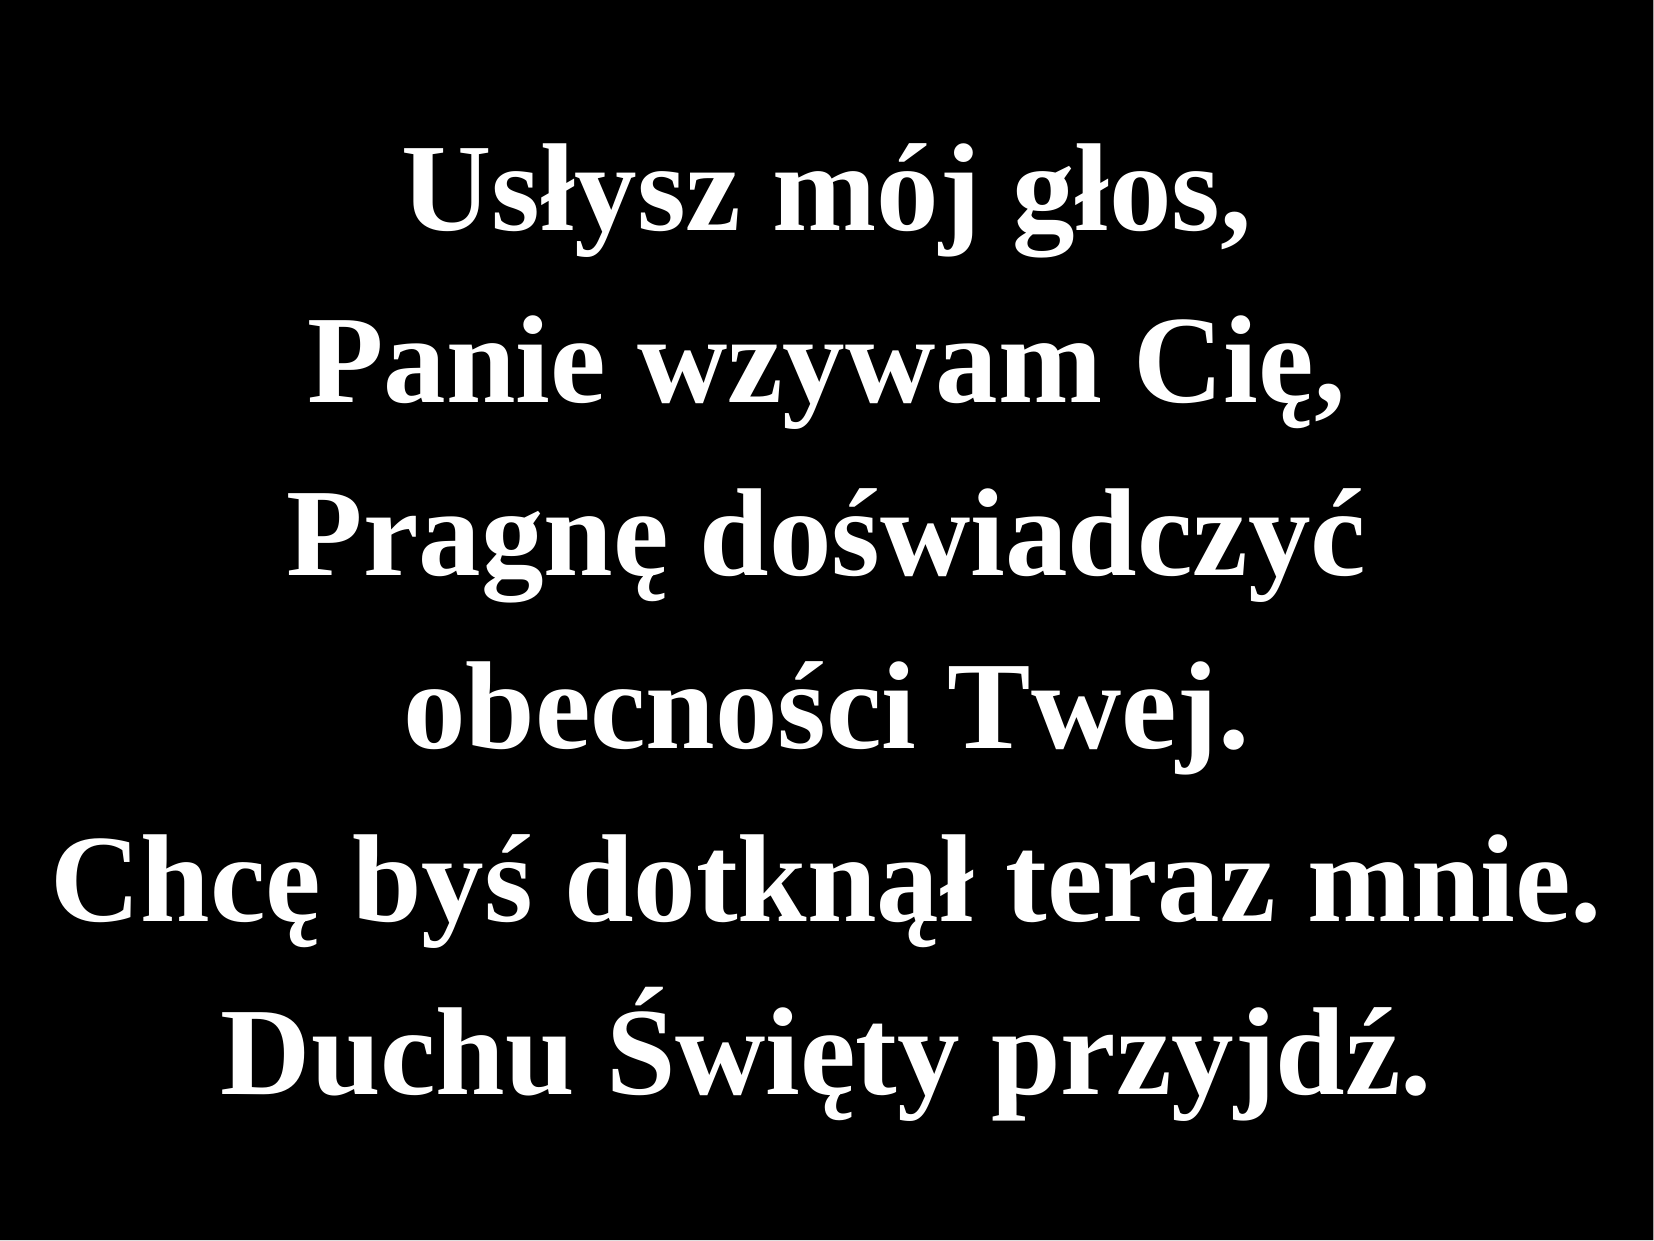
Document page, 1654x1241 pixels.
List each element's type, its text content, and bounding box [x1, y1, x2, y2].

title Usłysz mój głos, ppp Panie wzywam Cię, ppp Pragnę doświadczyć ppp obecności Twej. ppp Chcę byś dotknął teraz mnie. ppp Duchu Święty przyjdź. [0, 0, 1654, 1241]
